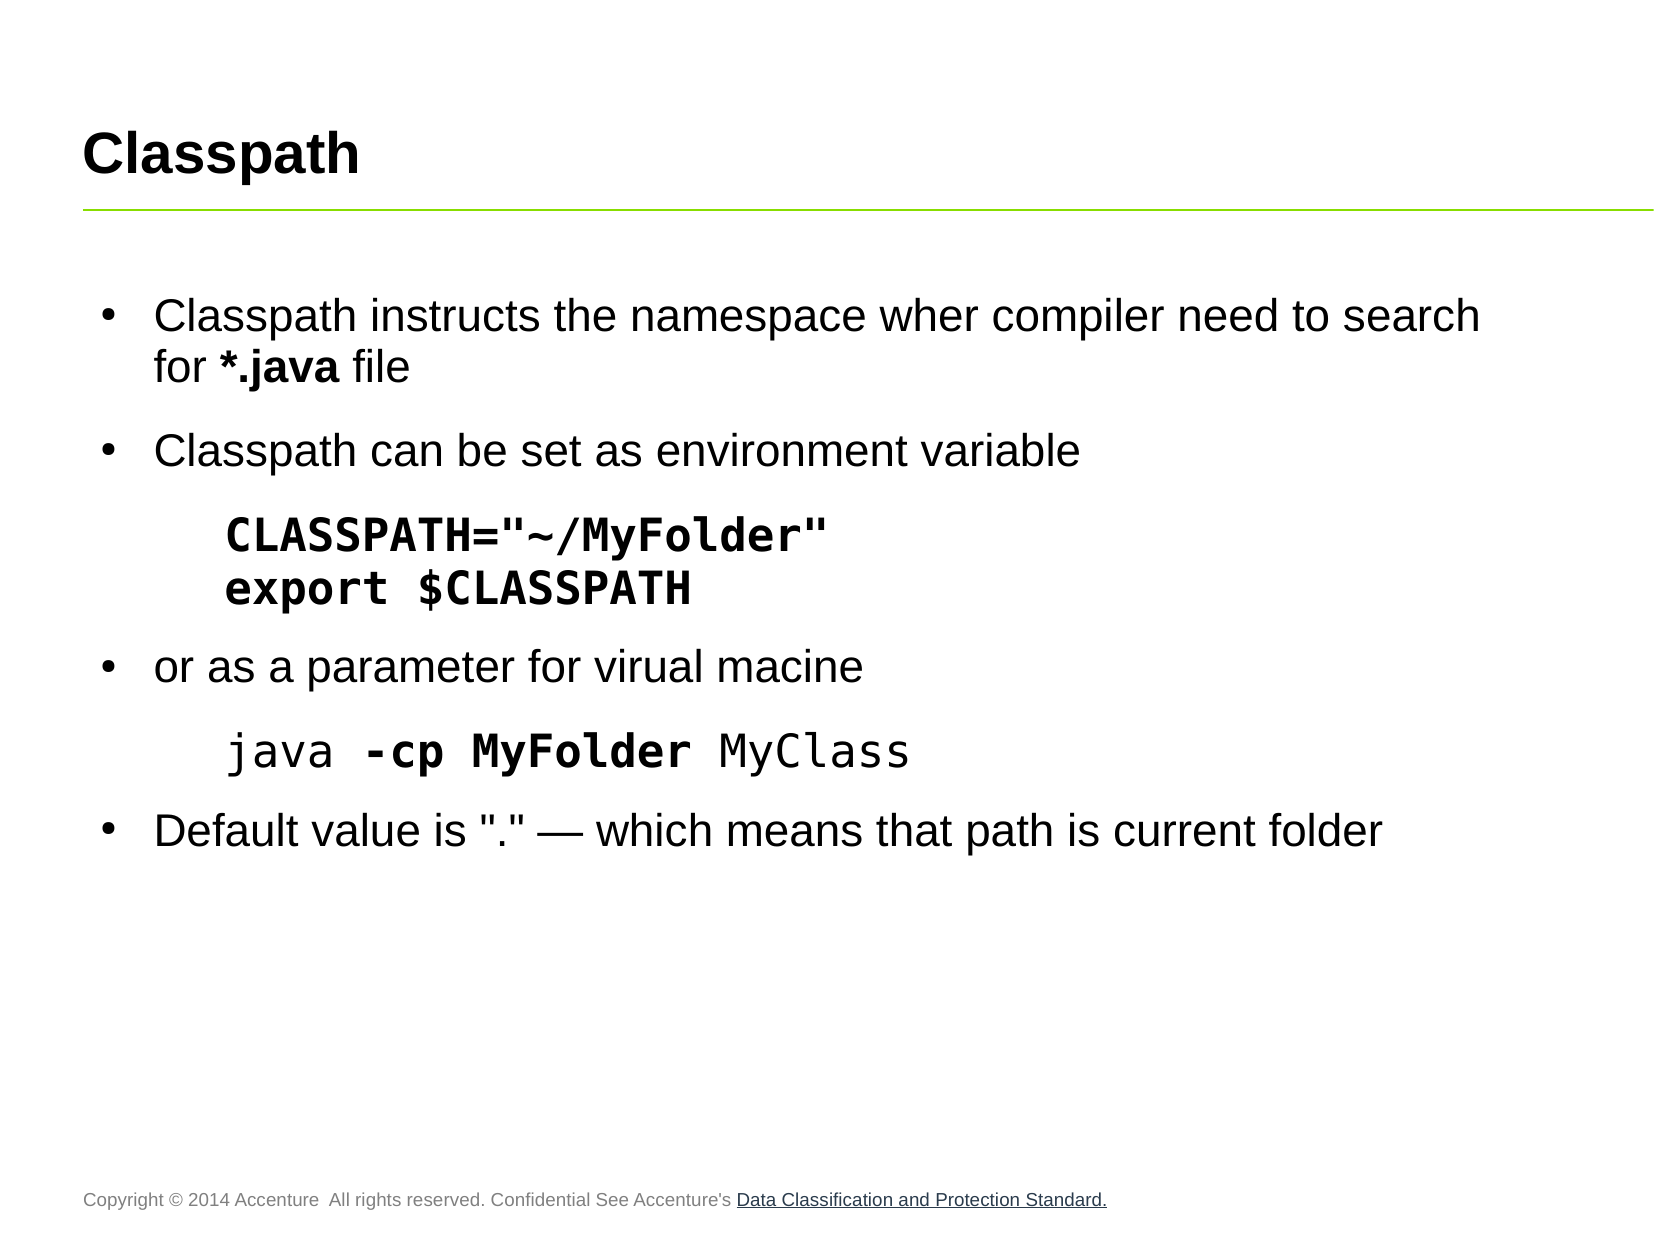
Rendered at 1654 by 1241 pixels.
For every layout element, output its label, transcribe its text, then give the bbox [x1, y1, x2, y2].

list Classpath instructs the namespace wher compiler need to search for *.java file Classpath can be set as environment variable CLASSPATH="~/MyFolder" export $CLASSPATH or as a parameter for virual macine java -cp MyFolder MyClass Default value is "." — which means that path is current folder [82, 290, 1538, 1010]
title Classpath [82, 99, 1571, 207]
